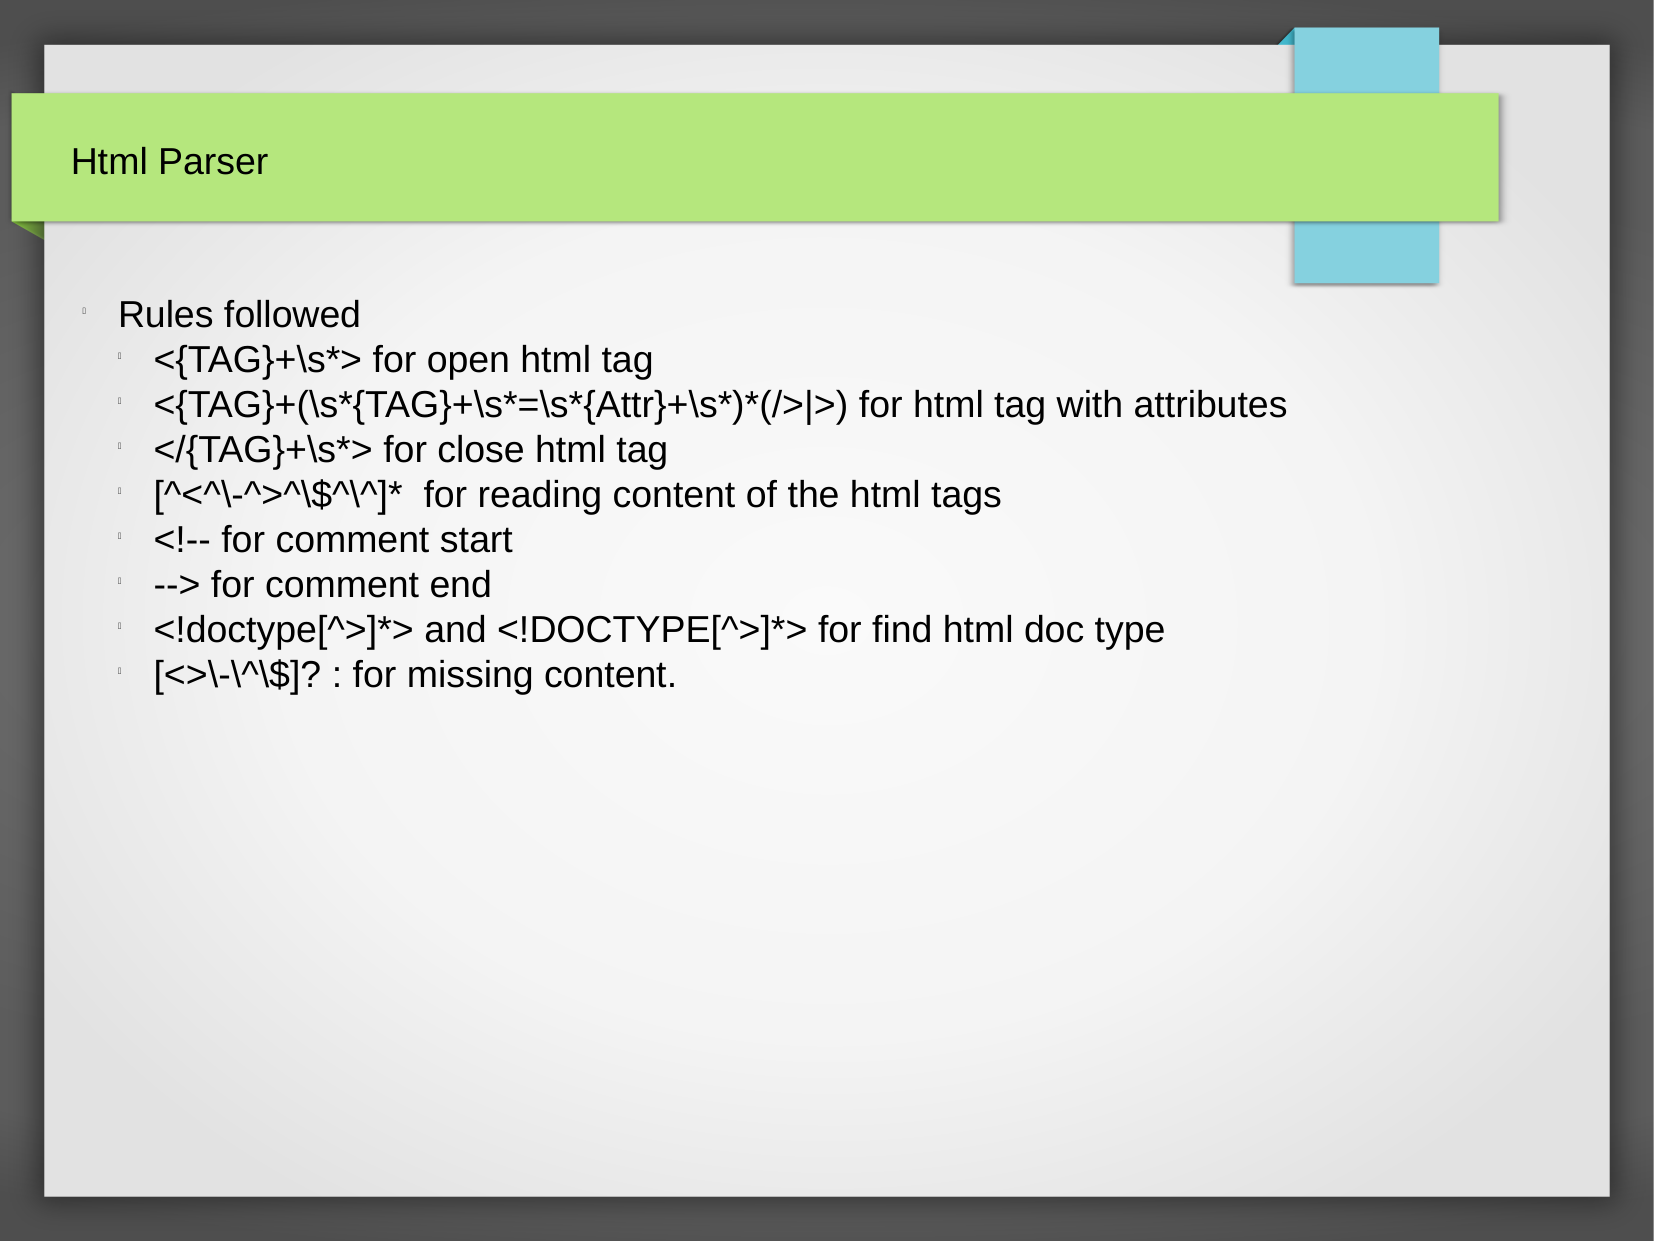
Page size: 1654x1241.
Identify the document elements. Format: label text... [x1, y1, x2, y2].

picture [0, 0, 1654, 1241]
text_box Rules followed <{TAG}+\s*> for open html tag <{TAG}+(\s*{TAG}+\s*=\s*{Attr}+\s*)*(/>|>) for html tag with attributes </{TAG}+\s*> for close html tag [^<^\-^>^\$^\^]* for reading content of the html tags <!-- for comment start --> for comment end <!doctype[^>]*> and <!DOCTYPE[^>]*> for find html doc type [<>\-\^\$]? : for missing content. [82, 290, 1571, 1010]
text_box Html Parser [70, 106, 1229, 213]
